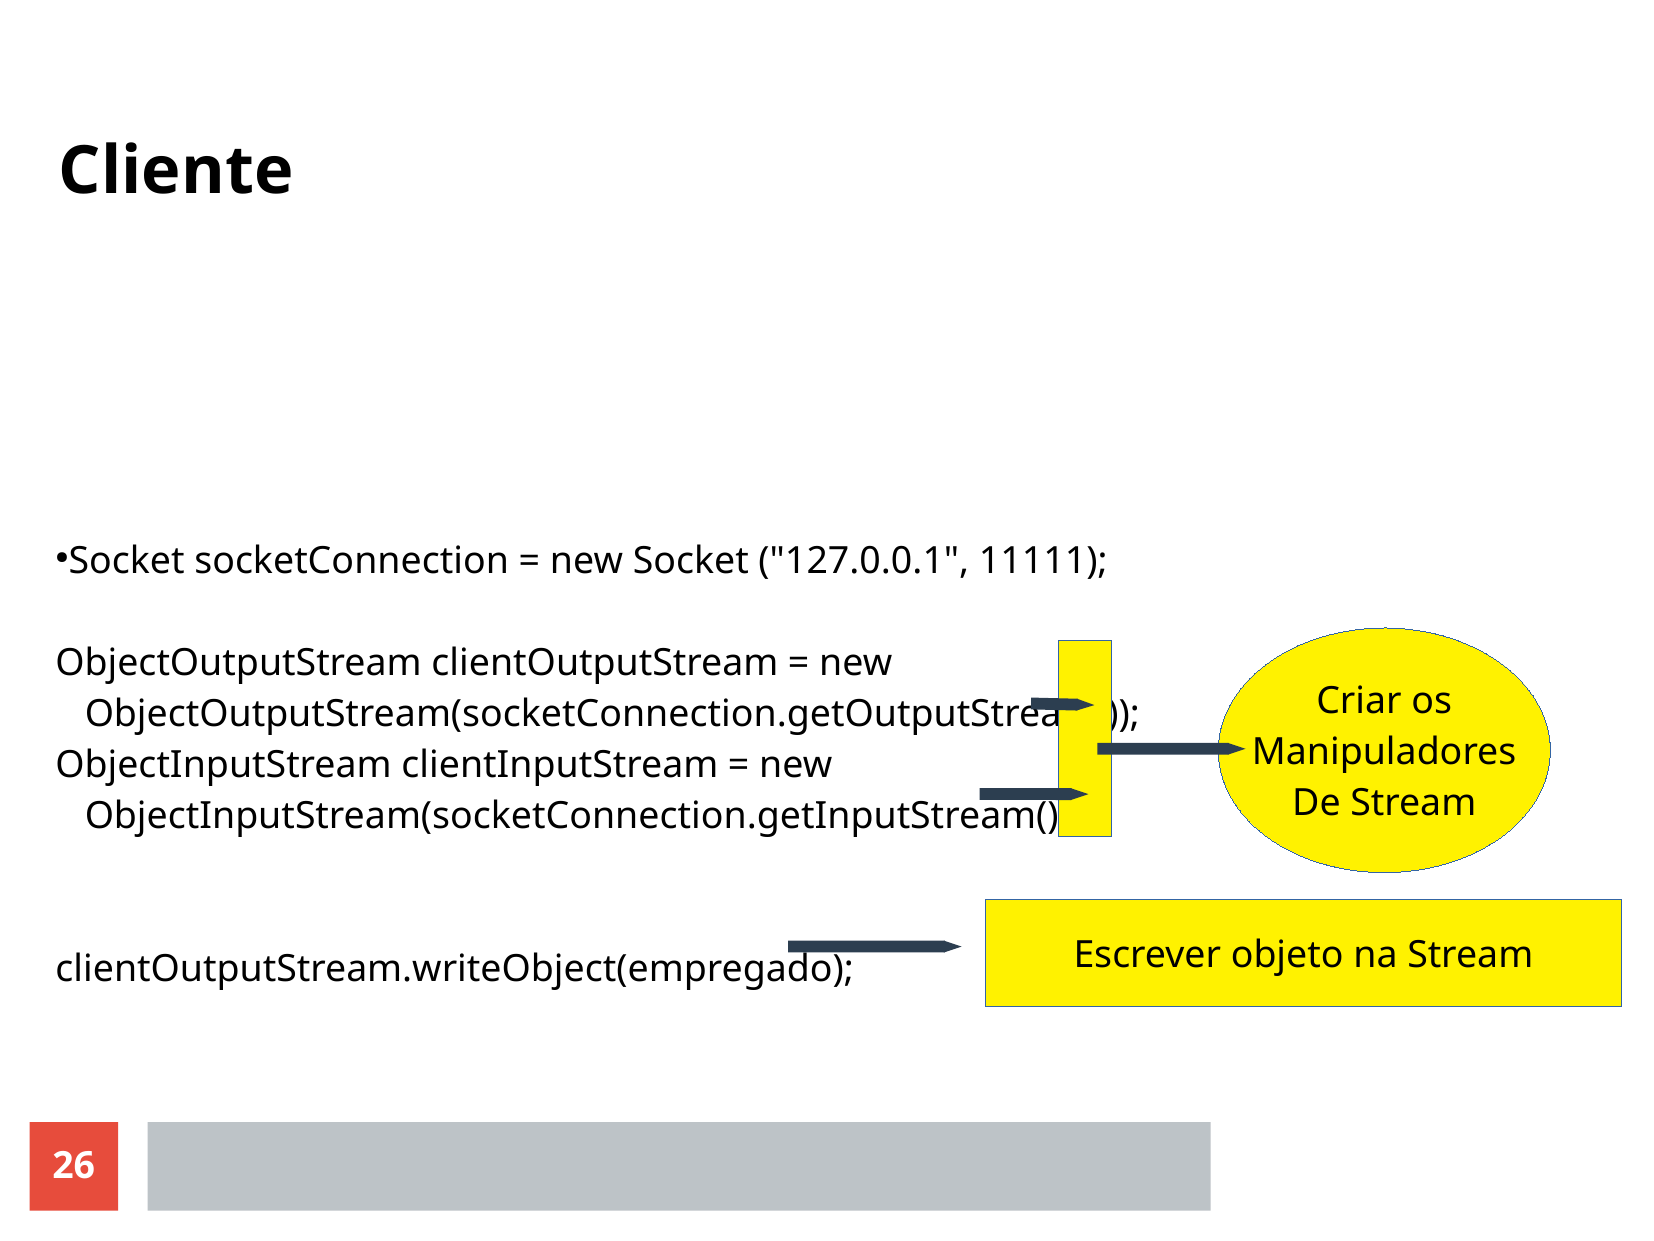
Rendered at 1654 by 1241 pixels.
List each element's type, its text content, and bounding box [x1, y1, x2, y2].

text_box Socket socketConnection = new Socket ("127.0.0.1", 11111); ObjectOutputStream clientOutputStream = new ObjectOutputStream(socketConnection.getOutputStream()); ObjectInputStream clientInputStream = new ObjectInputStream(socketConnection.getInputStream()); clientOutputStream.writeObject(empregado); [40, 525, 1601, 967]
text_box [29, 1122, 119, 1211]
text_box Escrever objeto na Stream [985, 899, 1622, 1007]
text_box [1058, 640, 1112, 837]
text_box Criar os Manipuladores De Stream [1218, 627, 1551, 873]
title Cliente [59, 59, 1595, 207]
